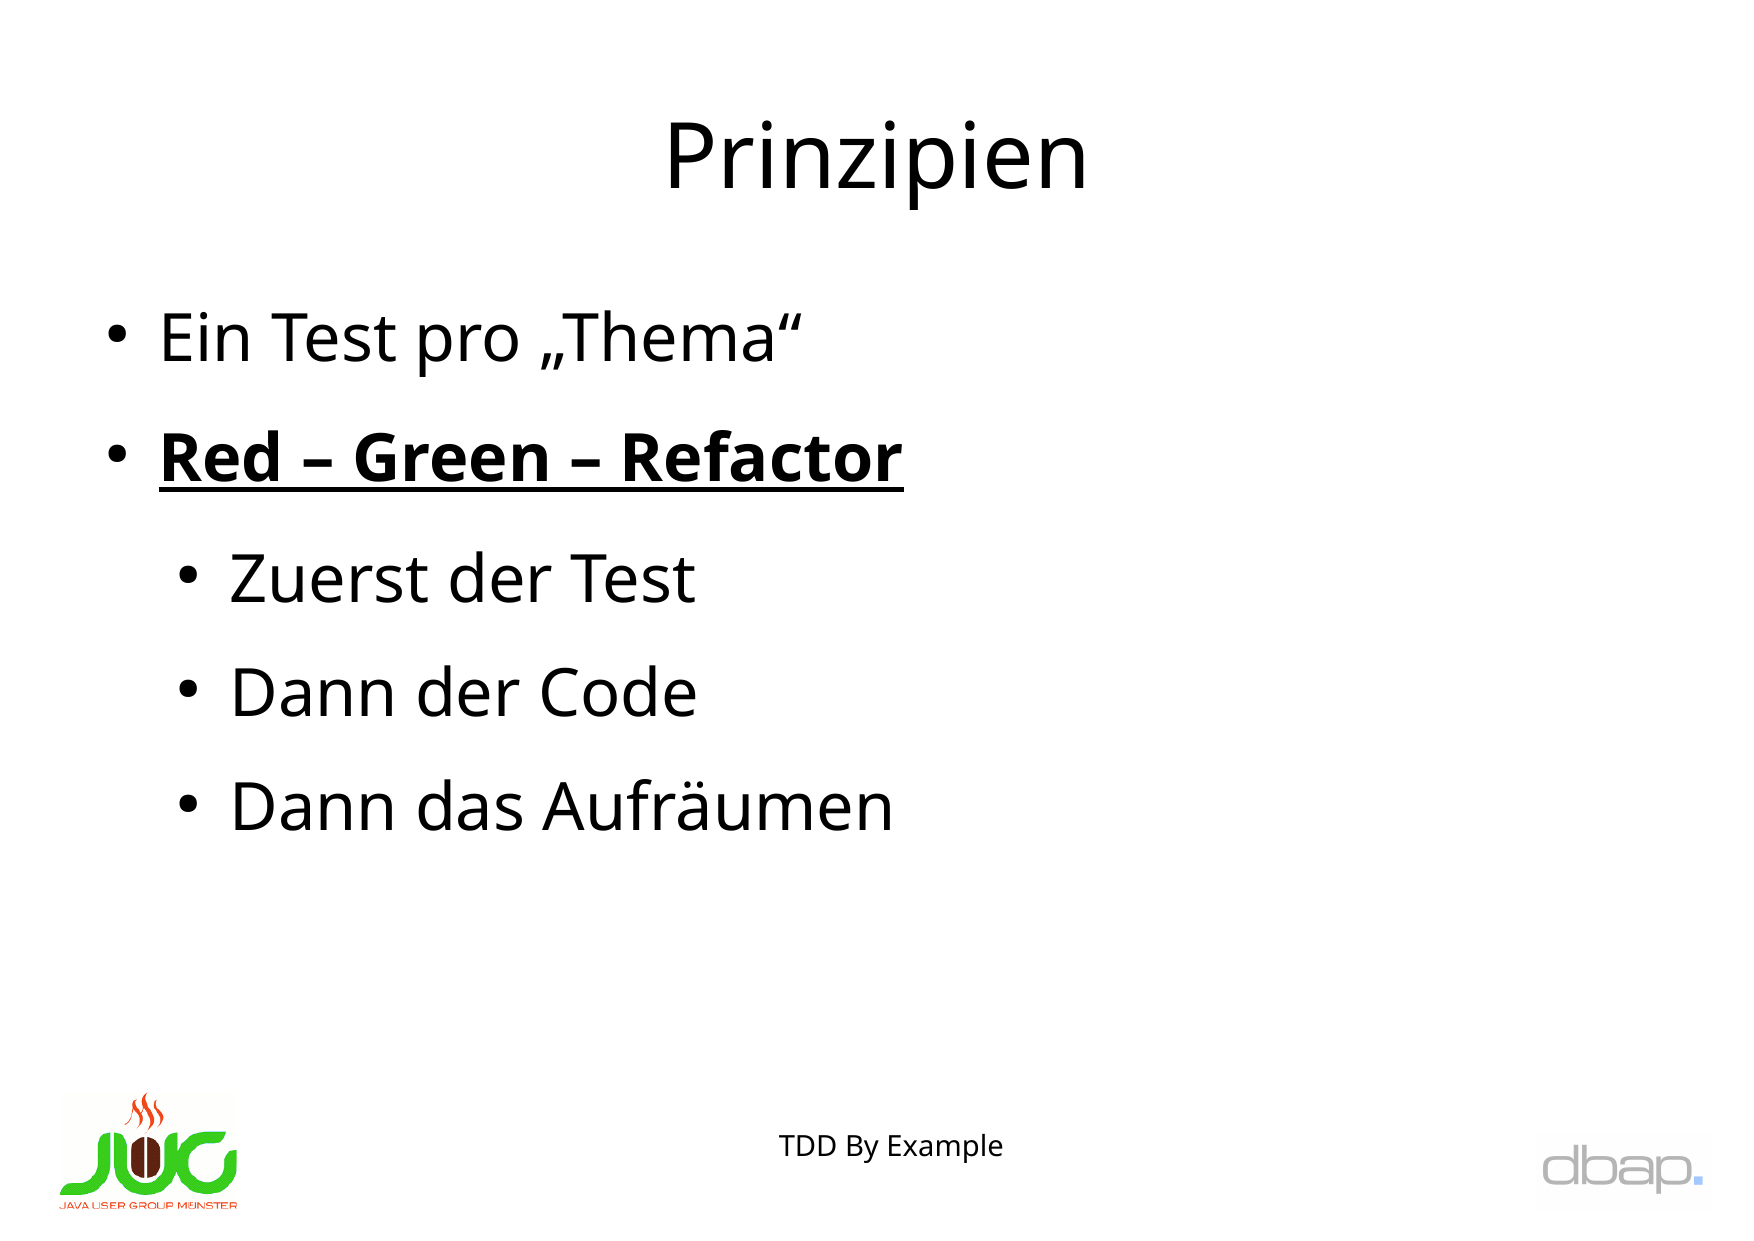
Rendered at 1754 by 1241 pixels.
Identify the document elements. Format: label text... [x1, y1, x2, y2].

picture [59, 1092, 237, 1209]
title Prinzipien [87, 49, 1667, 257]
list Ein Test pro „Thema“ Red – Green – Refactor Zuerst der Test Dann der Code Dann das Aufräumen [87, 290, 1667, 1109]
picture [1535, 1133, 1713, 1211]
